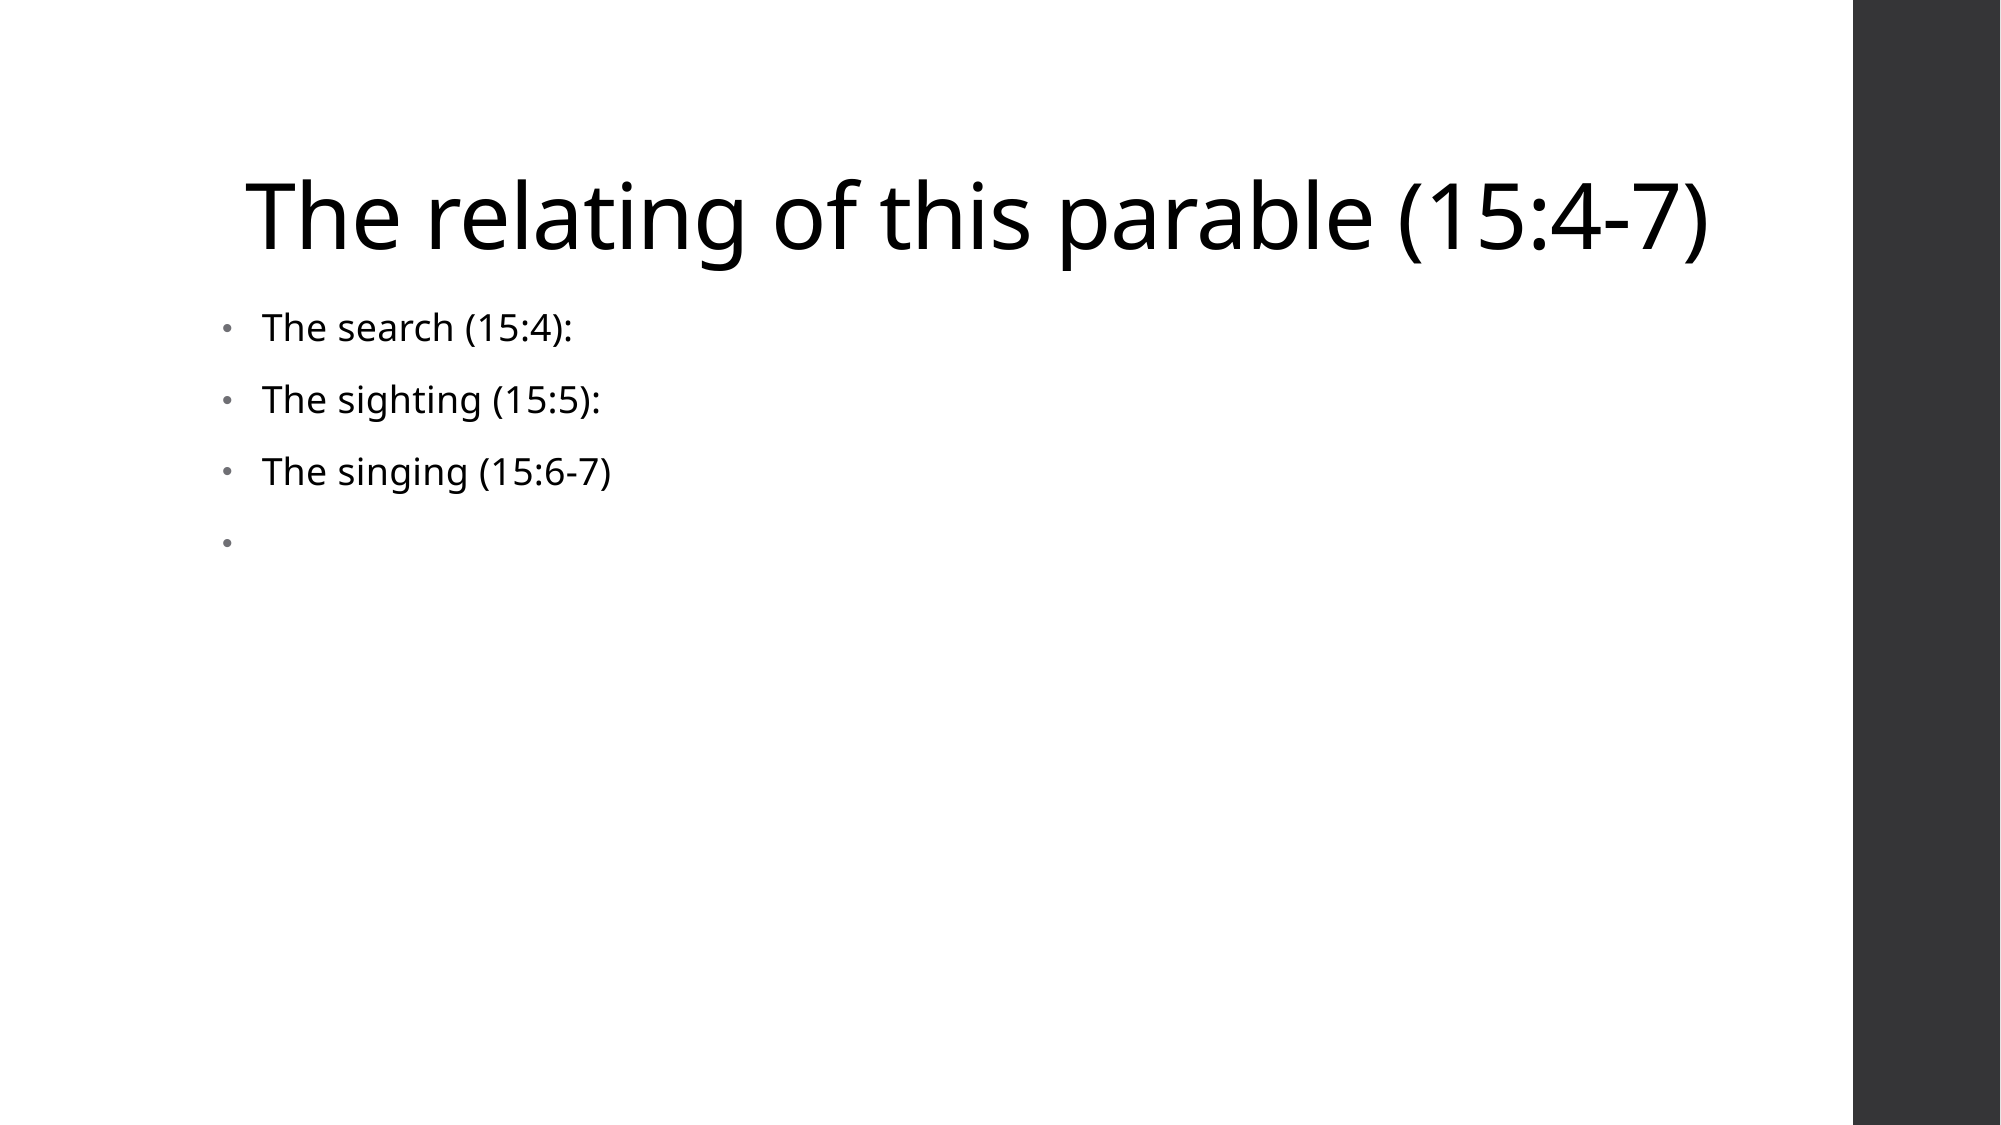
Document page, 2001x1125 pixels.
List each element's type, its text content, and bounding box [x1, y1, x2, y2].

list The search (15:4): The sighting (15:5): The singing (15:6-7) [206, 299, 1617, 1014]
title The relating of this parable (15:4-7) [206, 60, 1797, 278]
